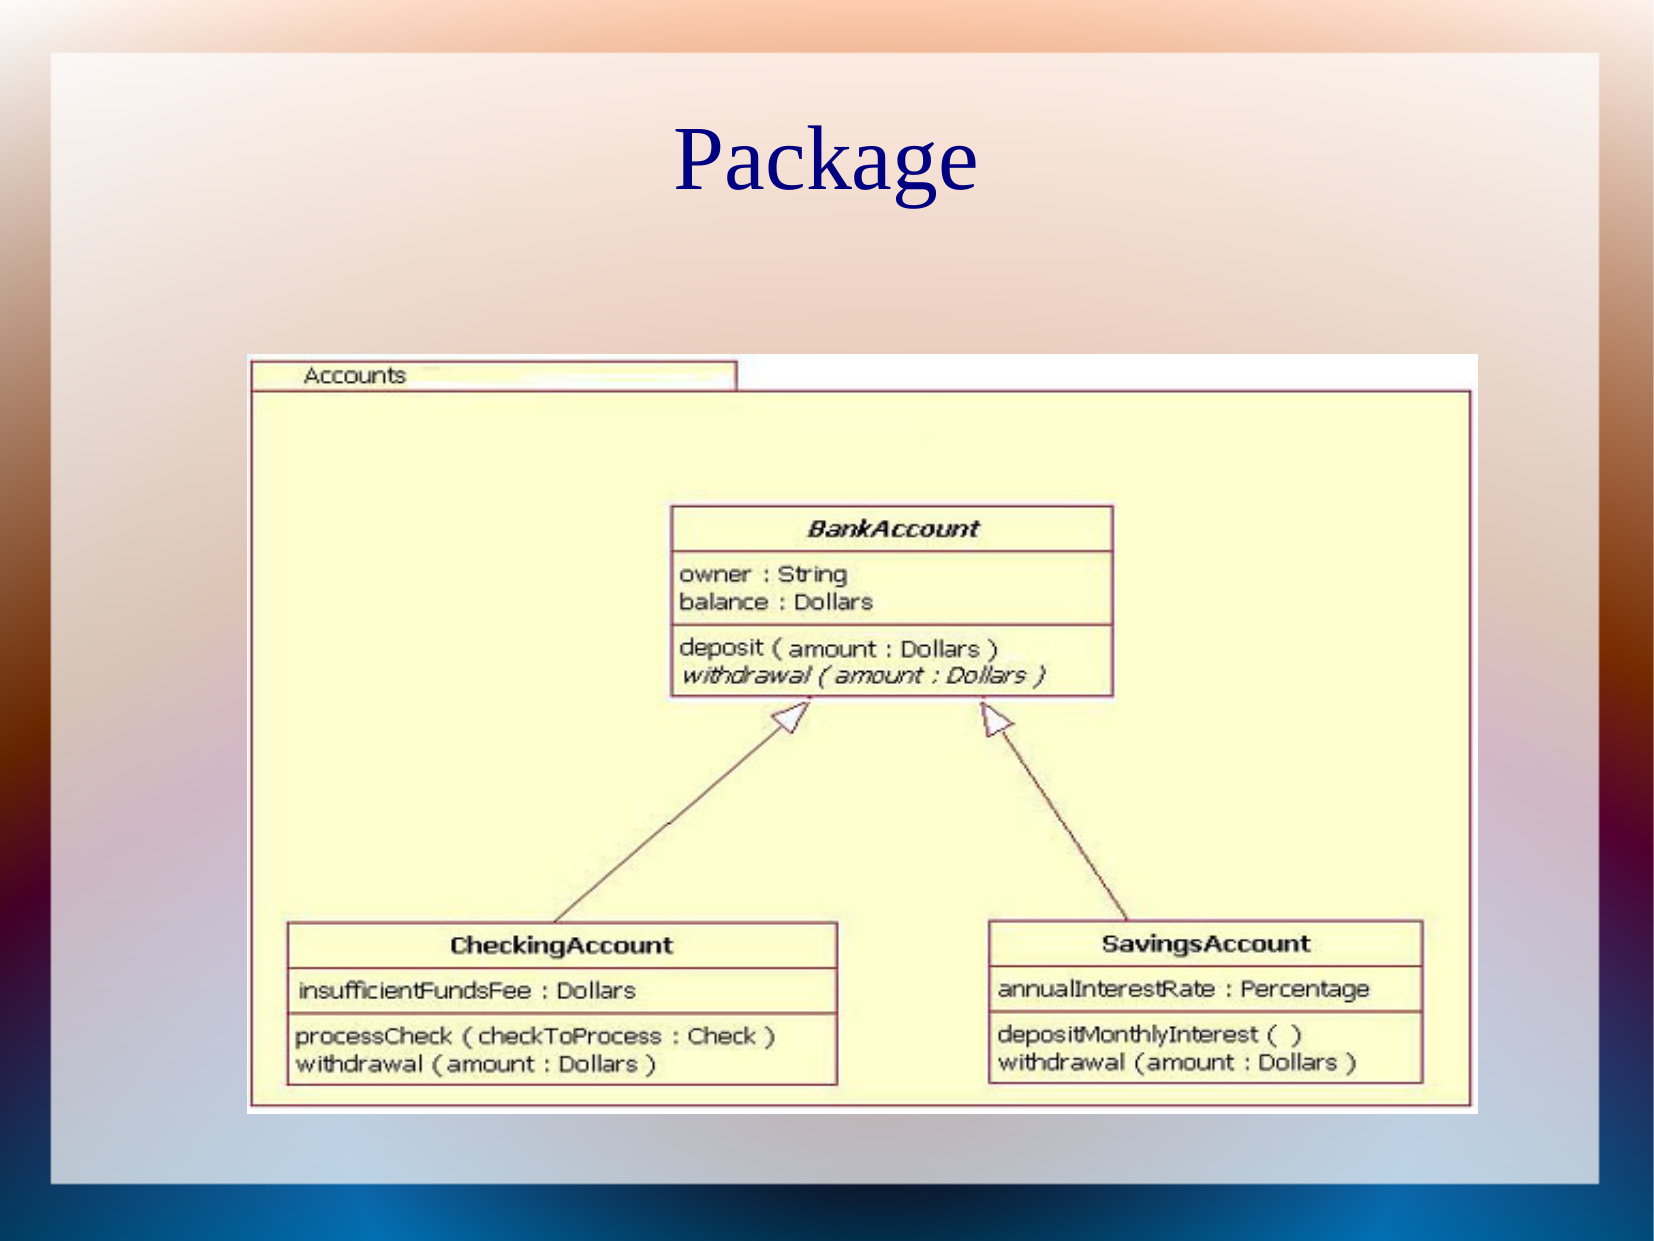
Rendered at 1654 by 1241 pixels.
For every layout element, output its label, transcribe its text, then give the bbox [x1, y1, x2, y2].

title Package [82, 55, 1571, 263]
picture [0, 0, 1654, 1241]
